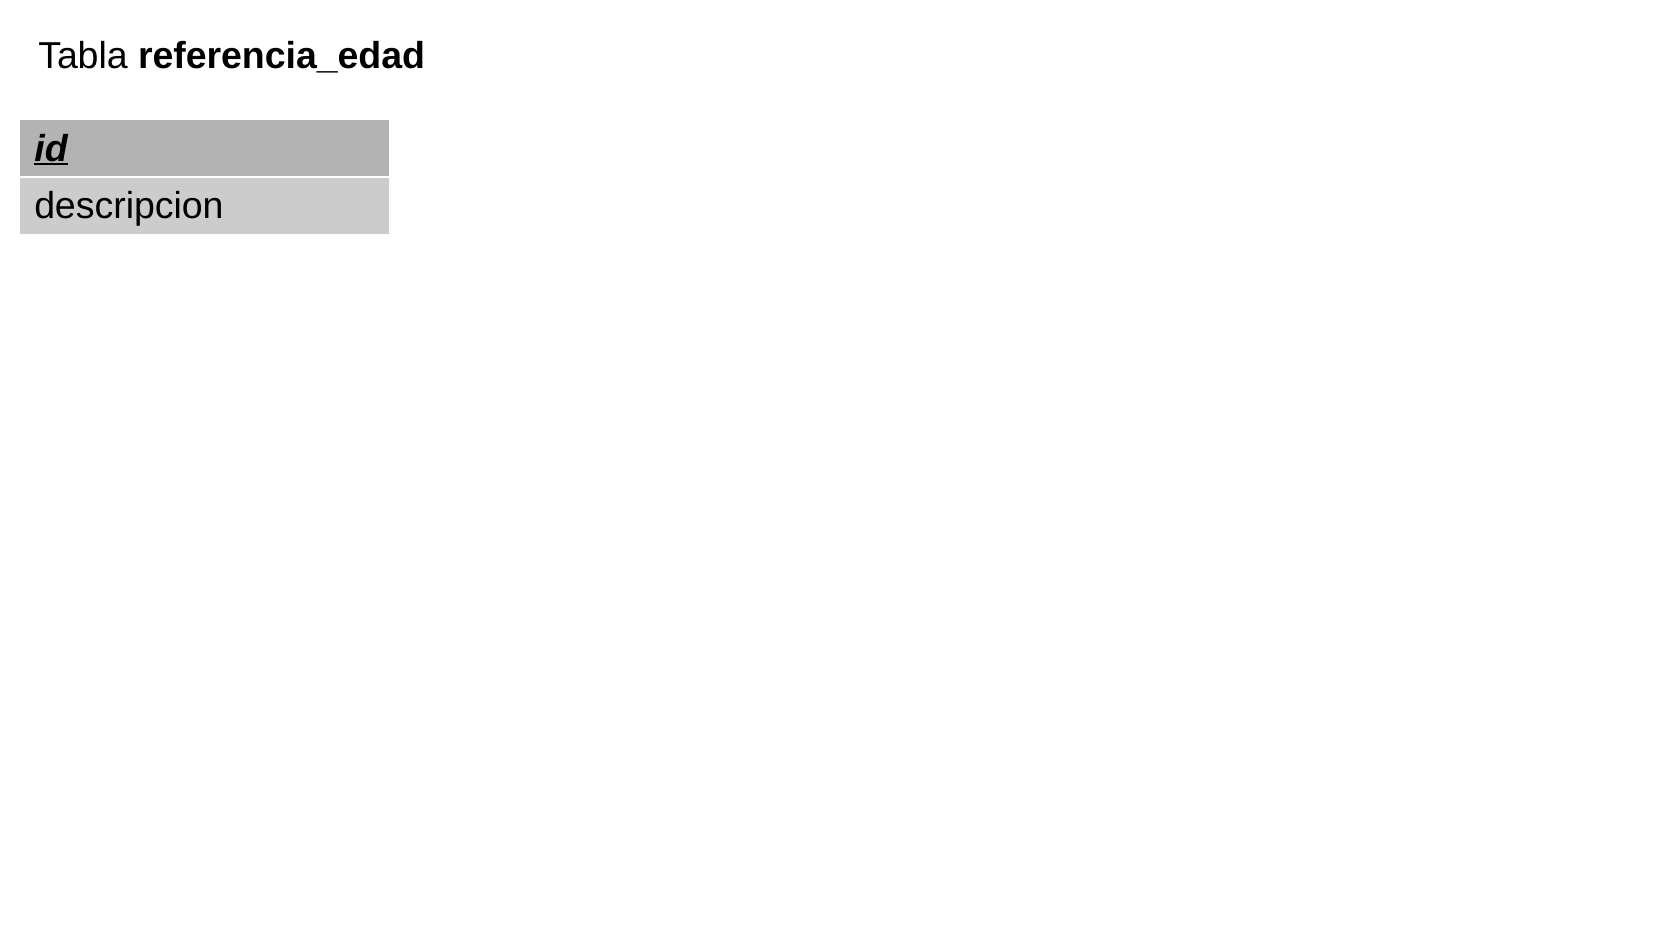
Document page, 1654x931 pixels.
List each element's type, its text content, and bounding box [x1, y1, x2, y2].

table_cell descripcion [20, 178, 389, 234]
text_box Tabla referencia_edad [23, 23, 1618, 165]
table_header id [20, 120, 389, 176]
